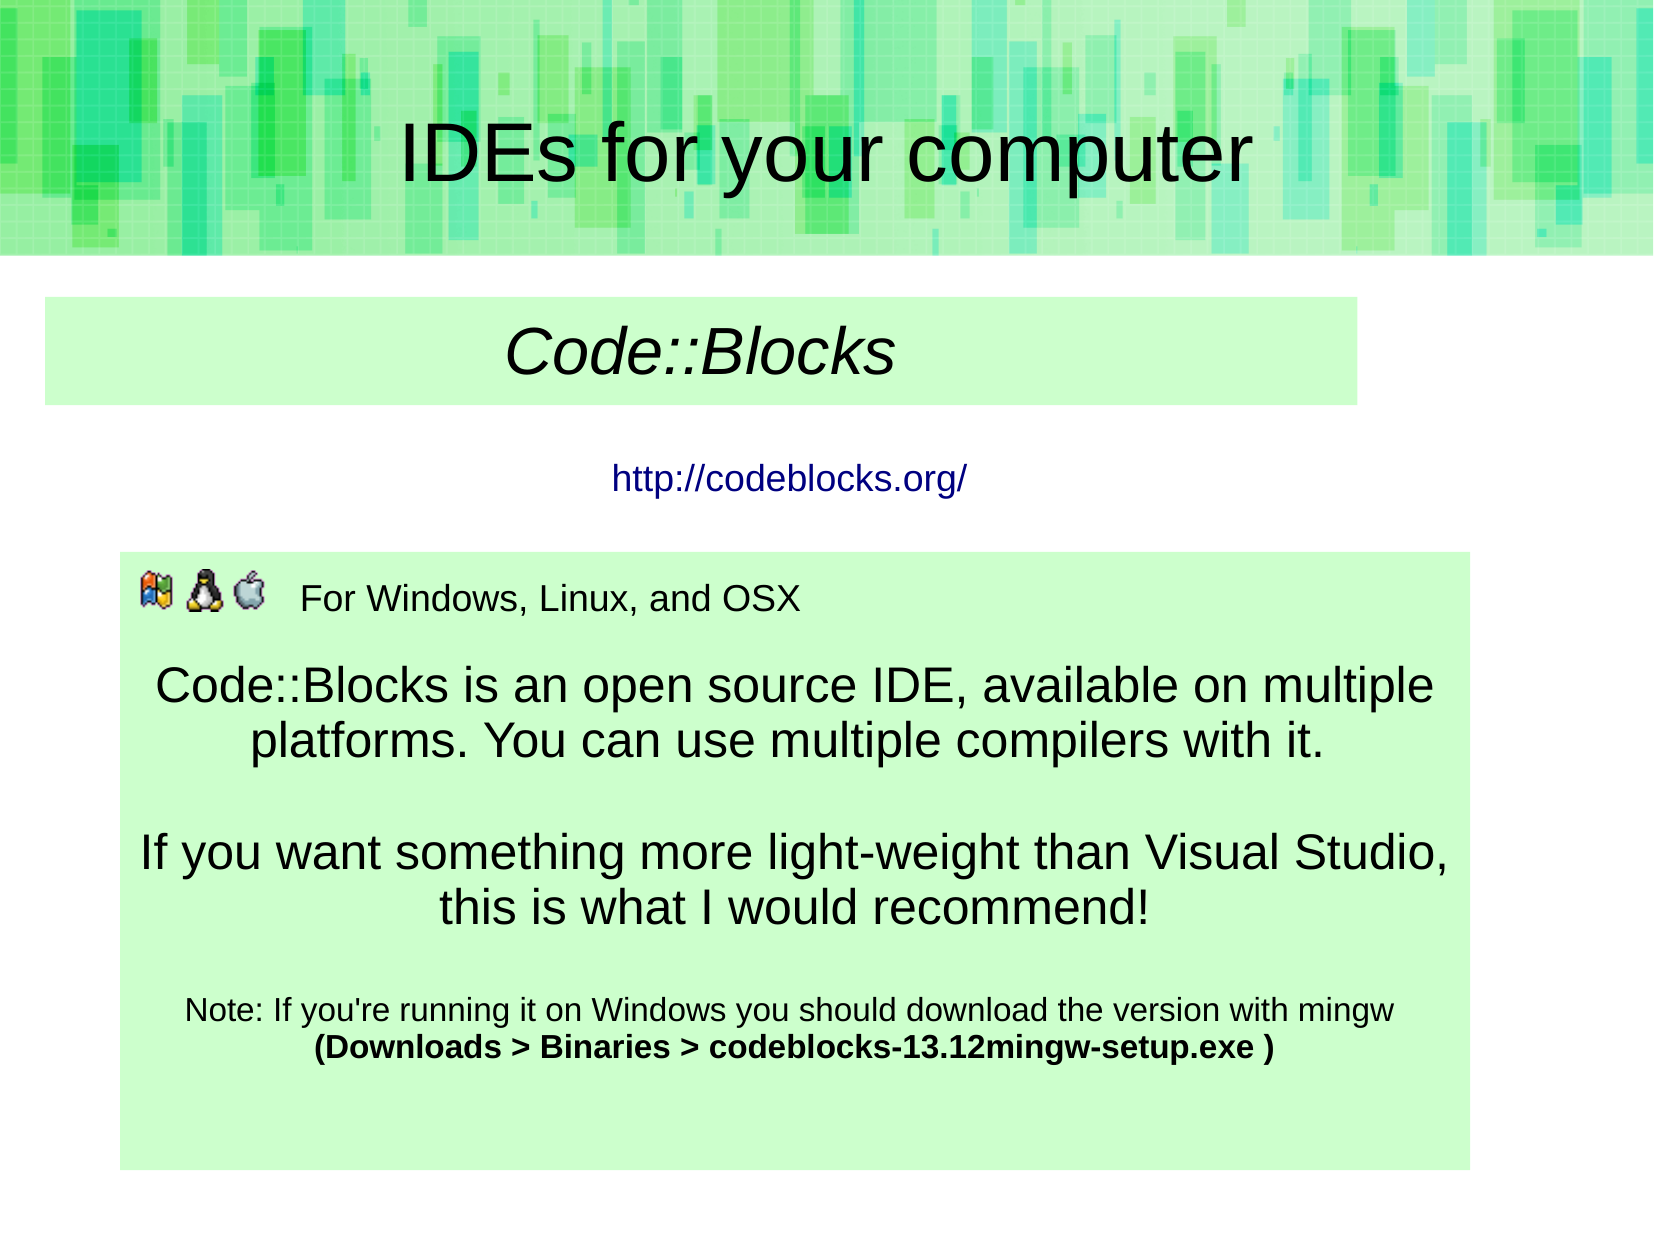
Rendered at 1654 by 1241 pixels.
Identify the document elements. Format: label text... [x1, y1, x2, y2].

text_box For Windows, Linux, and OSX [285, 570, 1351, 627]
subtitle Code::Blocks [45, 296, 1358, 406]
text_box Code::Blocks is an open source IDE, available on multiple platforms. You can use multiple compilers with it. If you want something more light-weight than Visual Studio, this is what I would recommend! Note: If you're running it on Windows you should download the version with mingw (Downloads > Binaries > codeblocks-13.12mingw-setup.exe ) [120, 551, 1471, 1171]
title IDEs for your computer [82, 49, 1571, 257]
text_box http://codeblocks.org/ [135, 450, 1456, 507]
picture [0, 0, 1654, 1241]
